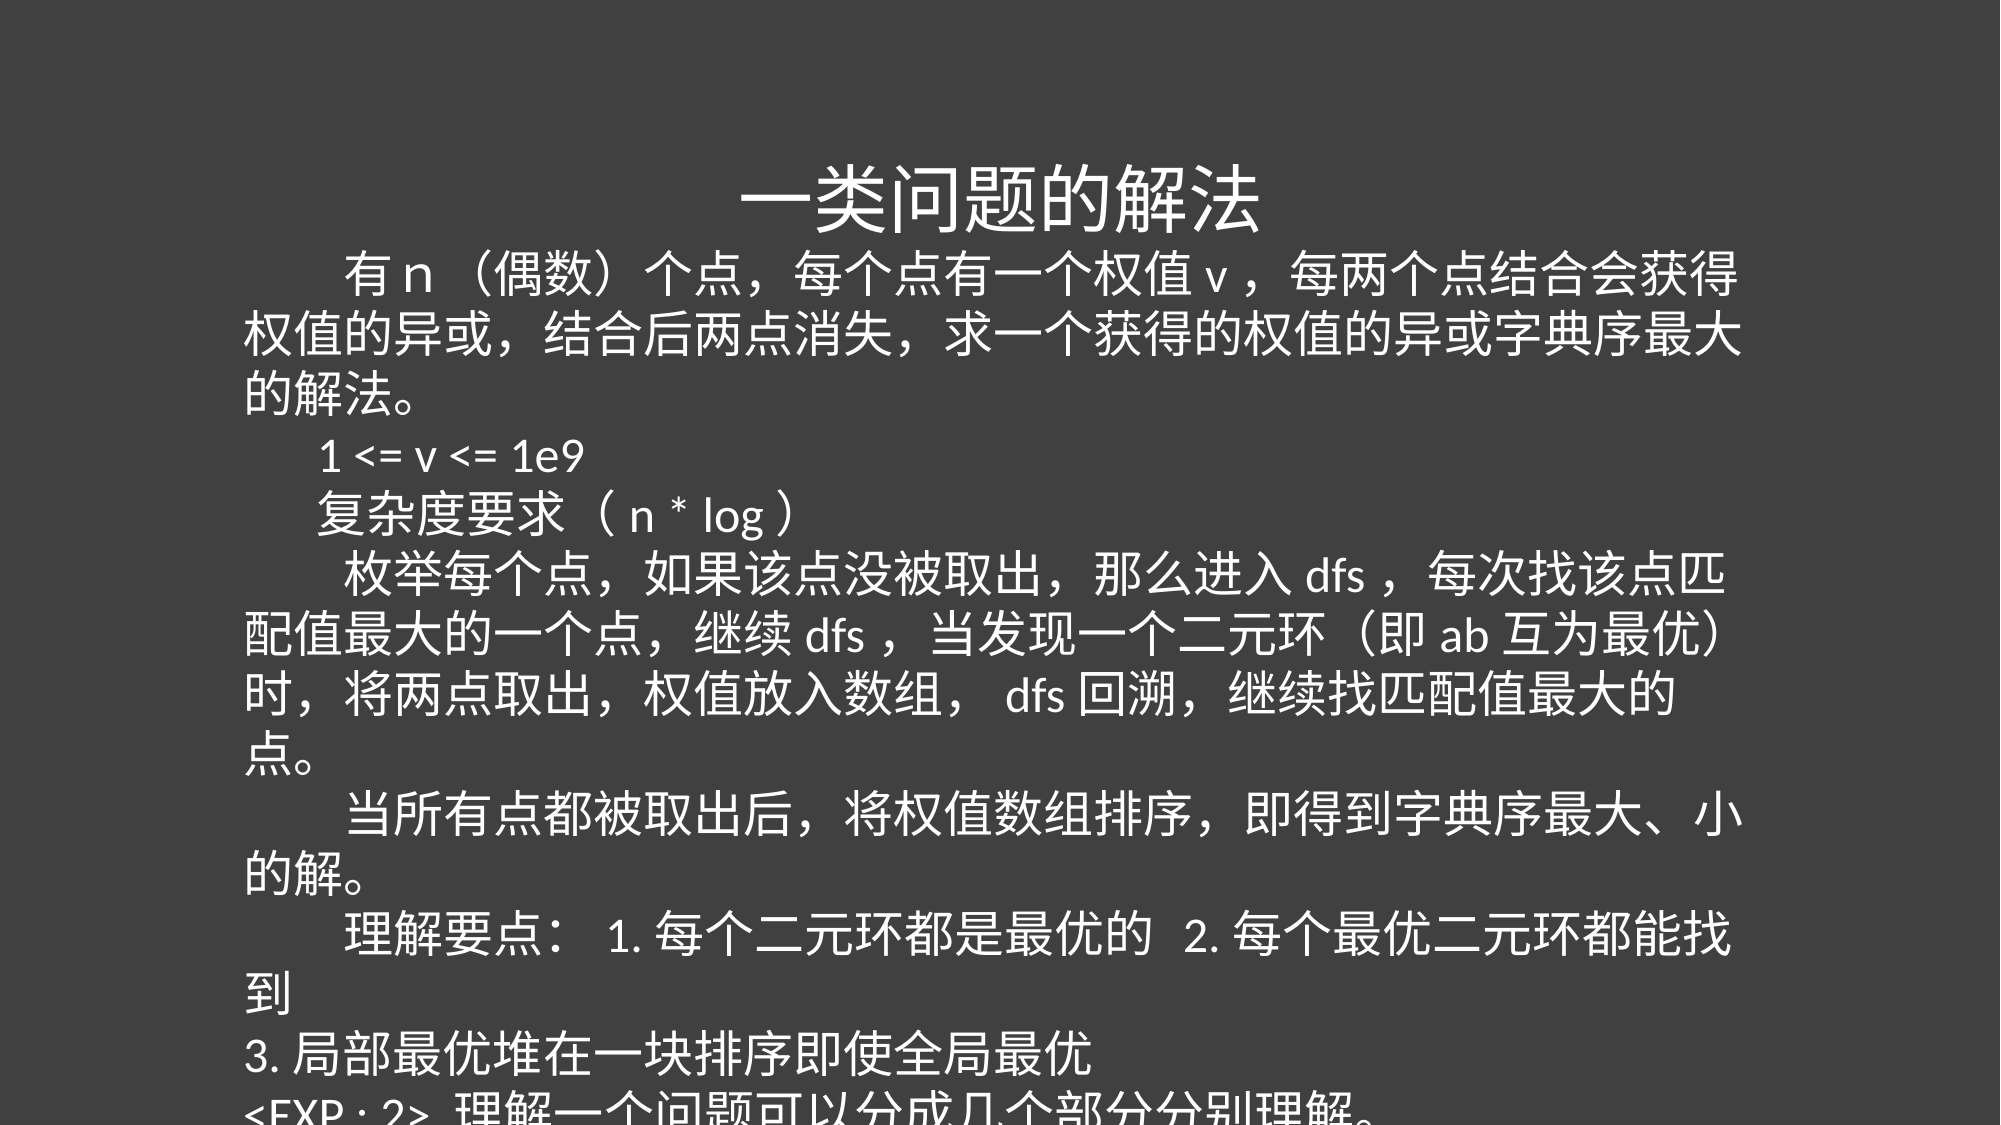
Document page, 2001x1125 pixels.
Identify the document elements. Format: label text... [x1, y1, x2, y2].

text_box 一类问题的解法 有ｎ（偶数）个点，每个点有一个权值v，每两个点结合会获得权值的异或，结合后两点消失，求一个获得的权值的异或字典序最大的解法。 1 <= v <= 1e9 复杂度要求（n * log） 枚举每个点，如果该点没被取出，那么进入dfs，每次找该点匹配值最大的一个点，继续dfs，当发现一个二元环（即ab互为最优）时，将两点取出，权值放入数组，dfs回溯，继续找匹配值最大的点。 当所有点都被取出后，将权值数组排序，即得到字典序最大、小的解。 理解要点：1.每个二元环都是最优的 2.每个最优二元环都能找到 3.局部最优堆在一块排序即使全局最优 <EXP : 2> 理解一个问题可以分成几个部分分别理解。 [228, 144, 1775, 1125]
